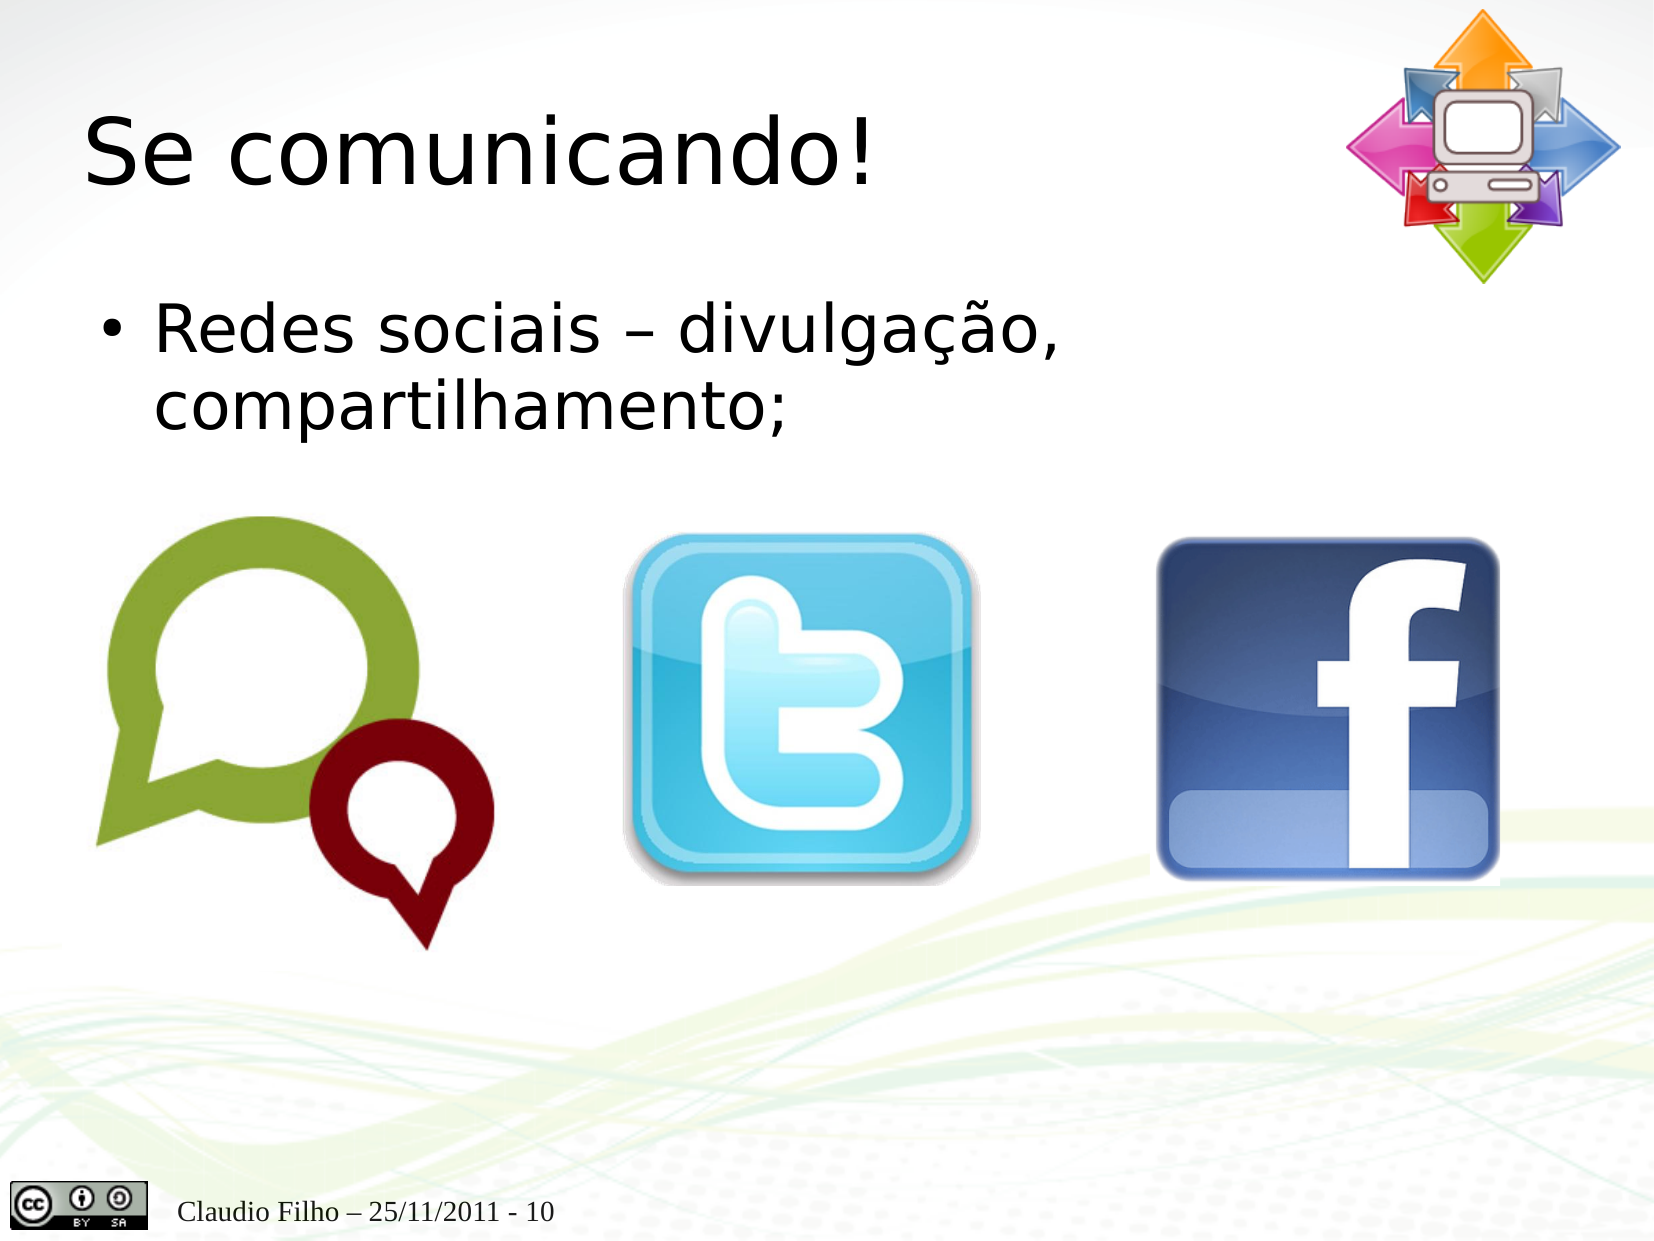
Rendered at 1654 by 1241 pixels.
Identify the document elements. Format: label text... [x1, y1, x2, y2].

picture [62, 501, 532, 971]
picture [0, 0, 1654, 325]
list Redes sociais – divulgação, compartilhamento; [82, 290, 1571, 1109]
picture [10, 1181, 148, 1230]
picture [622, 531, 981, 886]
picture [1149, 531, 1501, 886]
title Se comunicando! [82, 49, 1300, 257]
